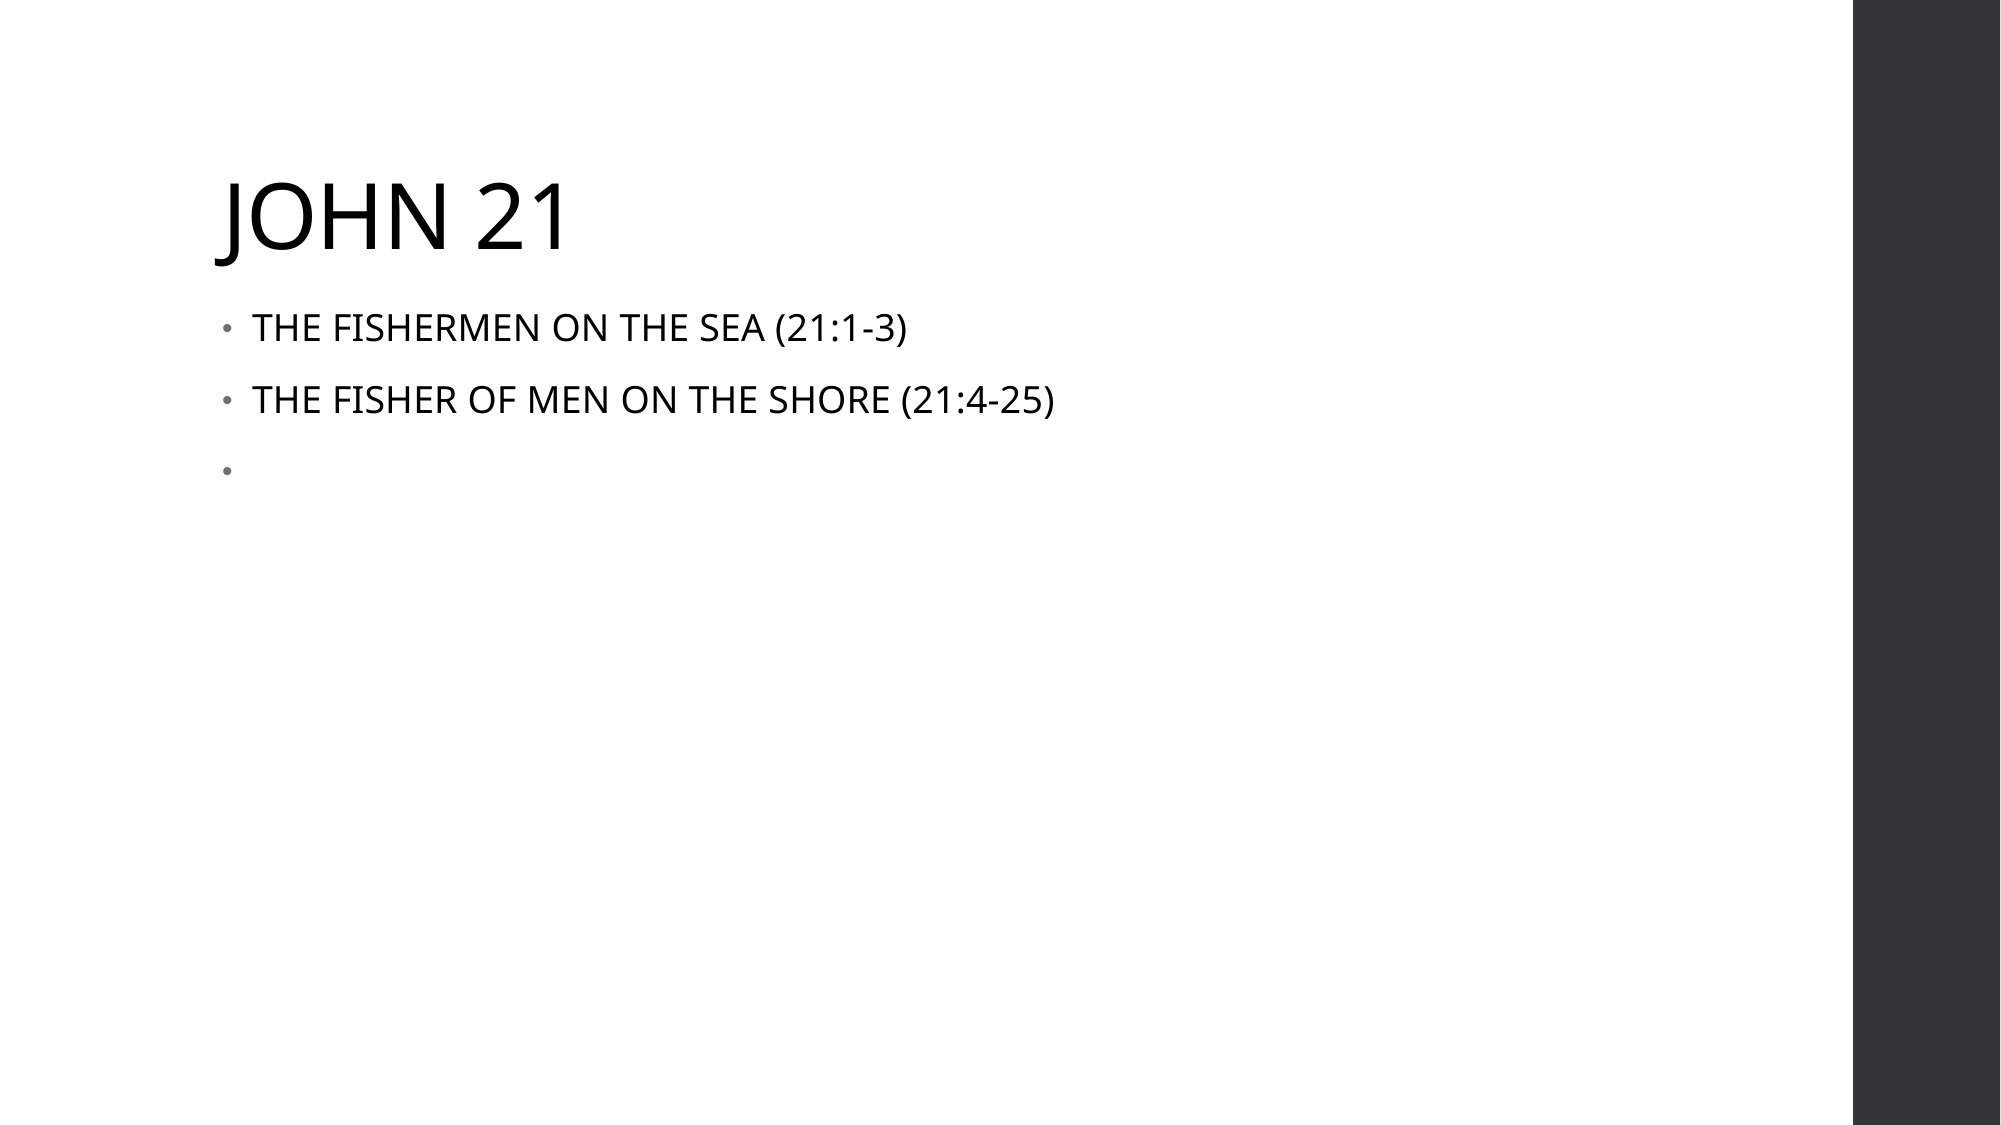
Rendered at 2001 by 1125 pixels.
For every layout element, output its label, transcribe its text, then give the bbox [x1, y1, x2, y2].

list THE FISHERMEN ON THE SEA (21:1-3) THE FISHER OF MEN ON THE SHORE (21:4-25) [206, 299, 1617, 1014]
title JOHN 21 [206, 60, 1797, 278]
